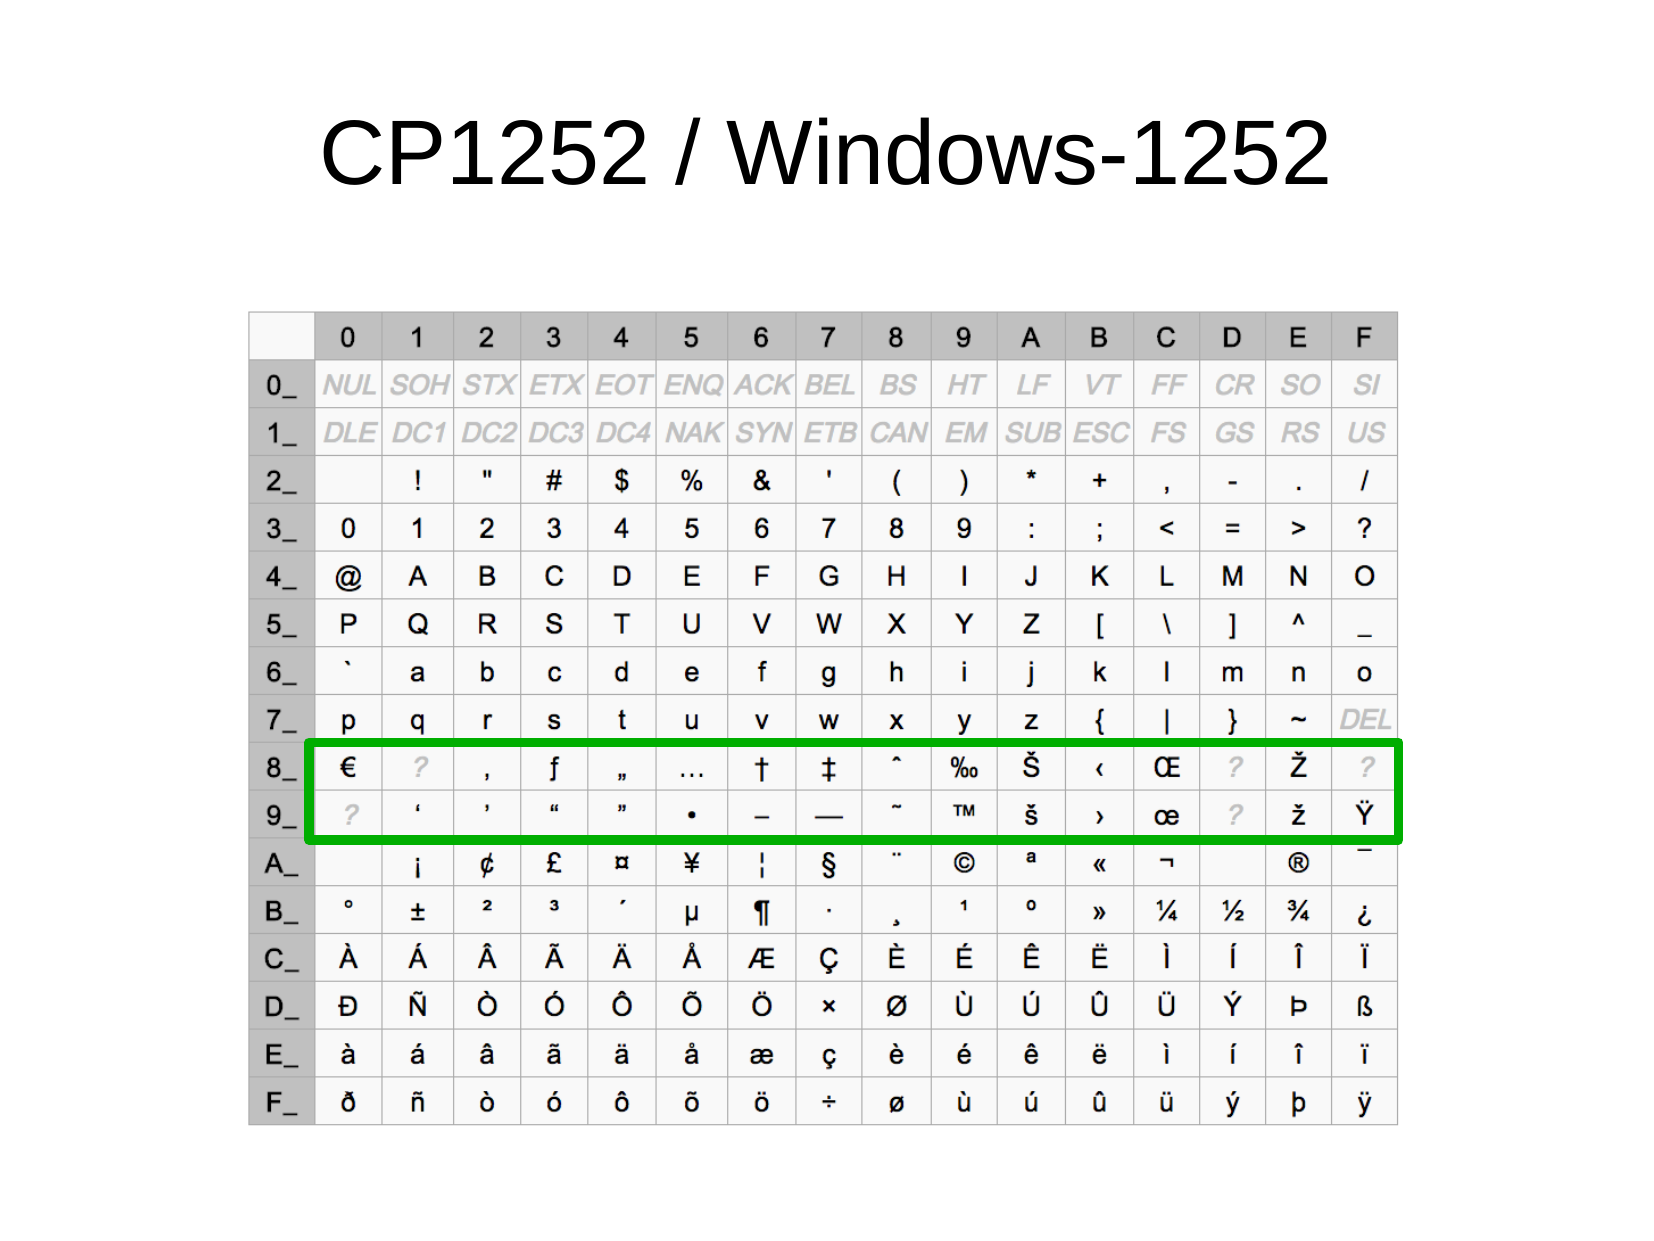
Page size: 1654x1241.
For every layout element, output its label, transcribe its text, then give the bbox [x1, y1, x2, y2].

title CP1252 / Windows-1252 [82, 49, 1571, 257]
picture [245, 307, 1405, 1131]
